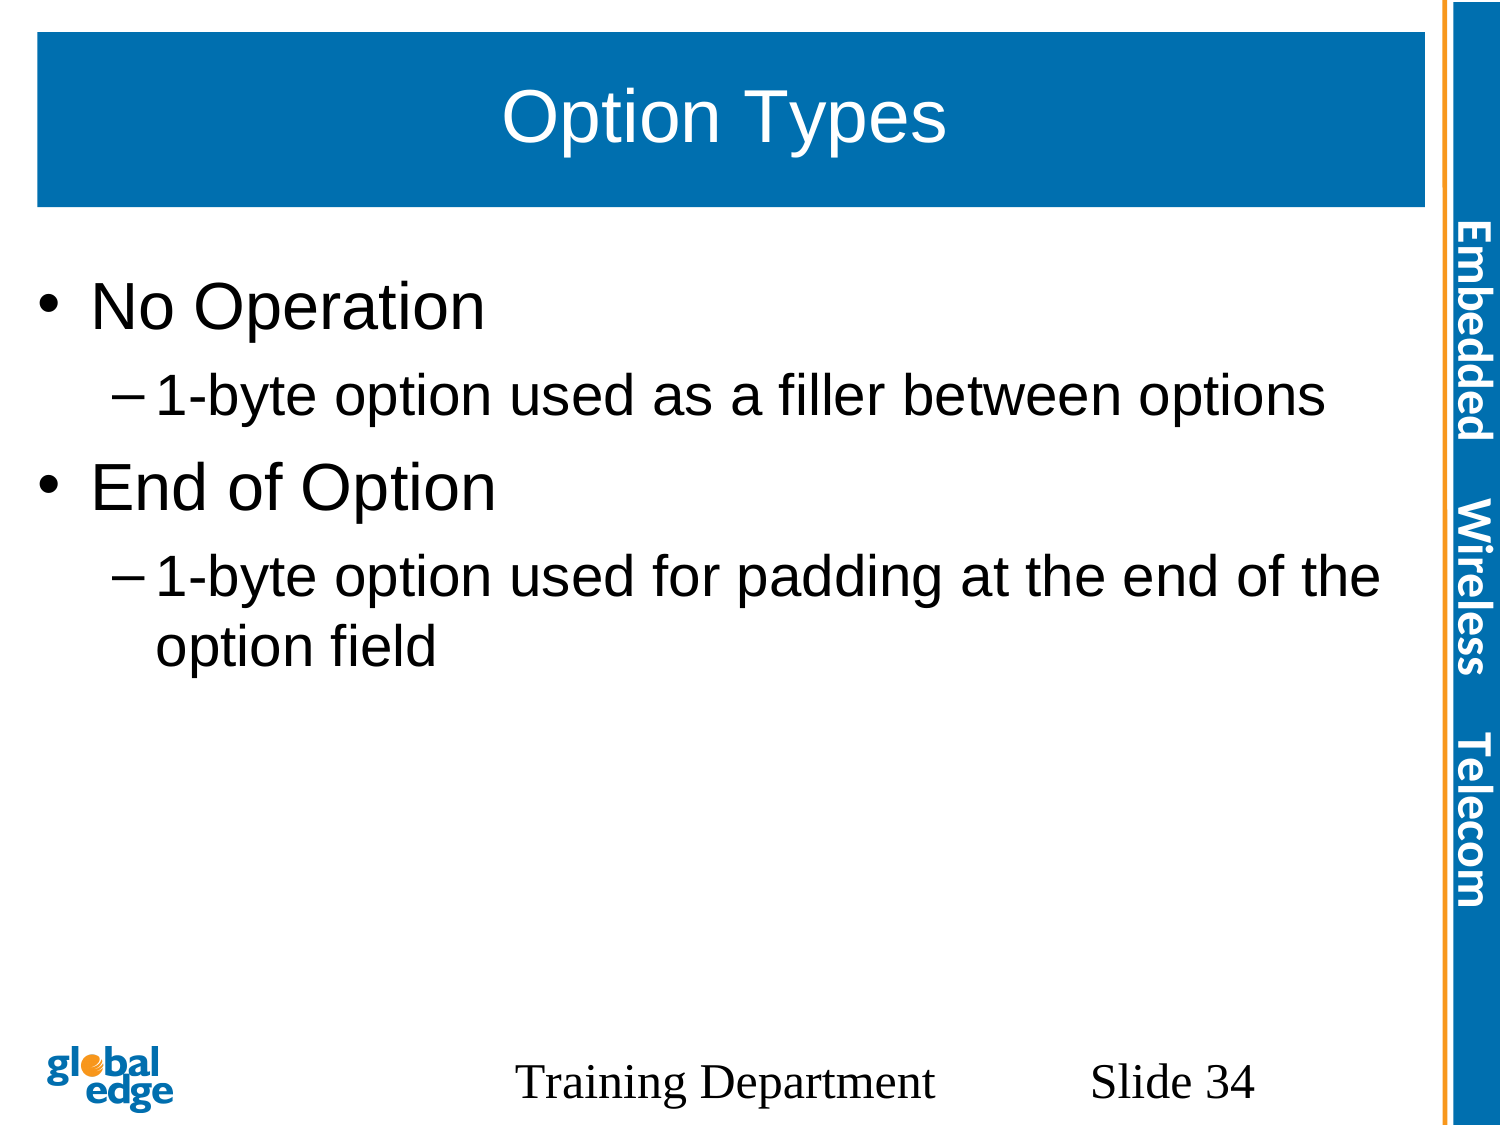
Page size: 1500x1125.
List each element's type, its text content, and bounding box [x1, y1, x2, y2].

list No Operation 1-byte option used as a filler between options End of Option 1-byte option used for padding at the end of the option field [37, 262, 1414, 1082]
title Option Types [88, 64, 1361, 162]
picture [34, 1034, 185, 1125]
